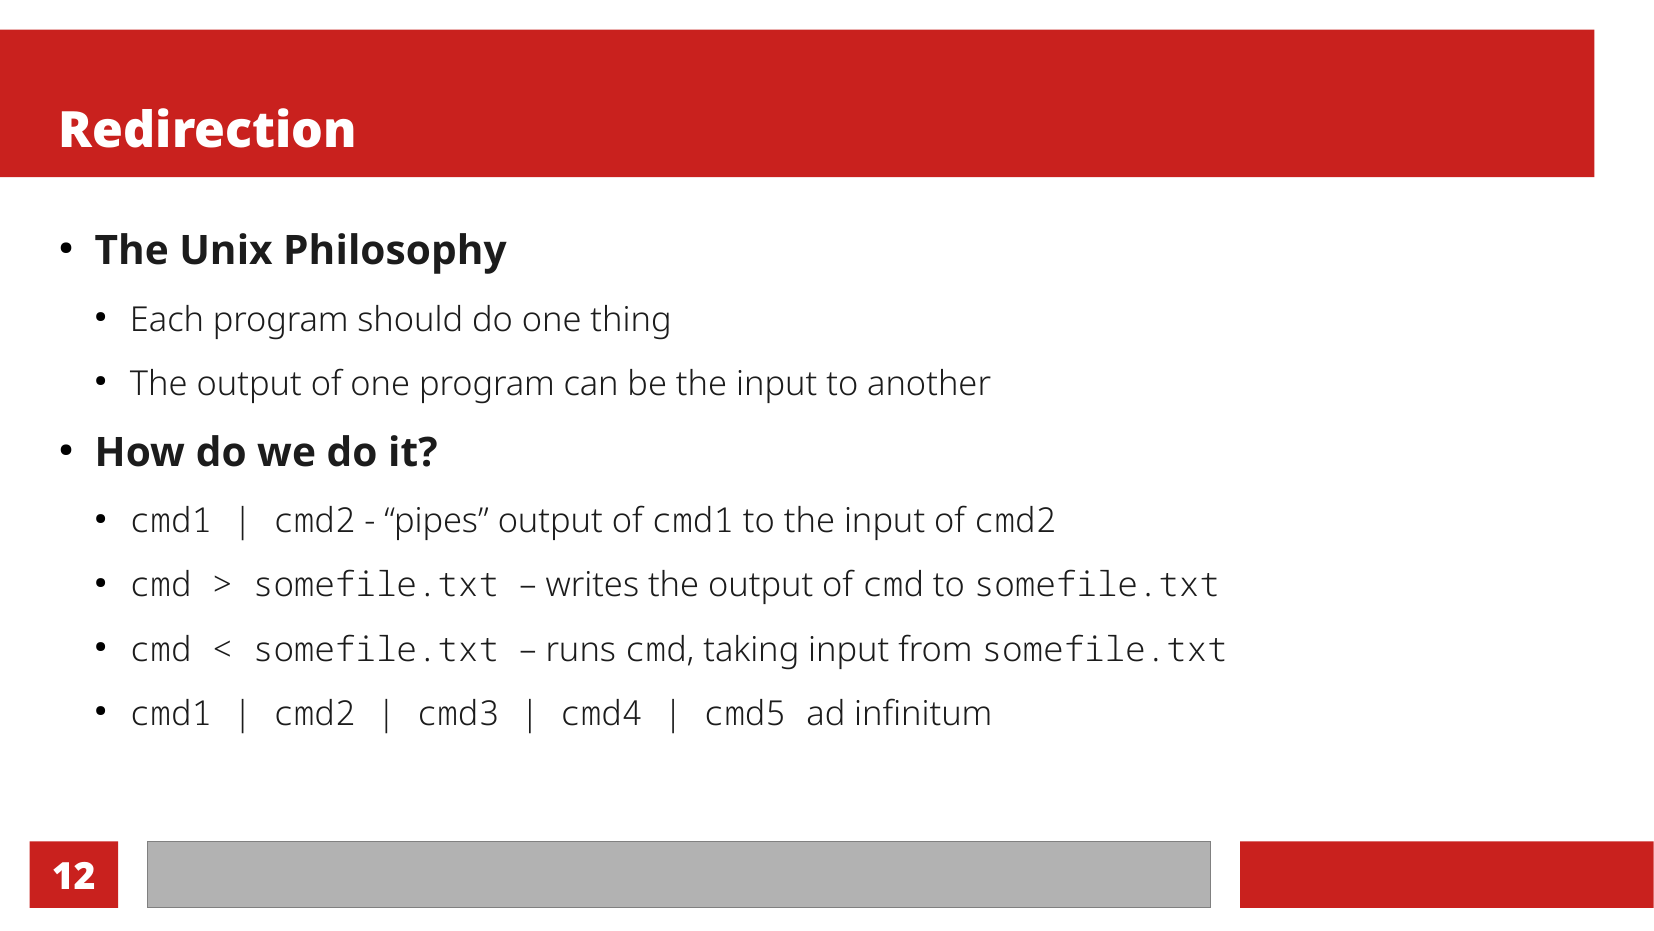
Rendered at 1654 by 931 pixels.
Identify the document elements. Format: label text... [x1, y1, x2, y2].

title Redirection [59, 44, 1595, 163]
list The Unix Philosophy Each program should do one thing The output of one program can be the input to another How do we do it? cmd1 | cmd2 - “pipes” output of cmd1 to the input of cmd2 cmd > somefile.txt – writes the output of cmd to somefile.txt cmd < somefile.txt – runs cmd, taking input from somefile.txt cmd1 | cmd2 | cmd3 | cmd4 | cmd5 ad infinitum [59, 221, 1565, 798]
